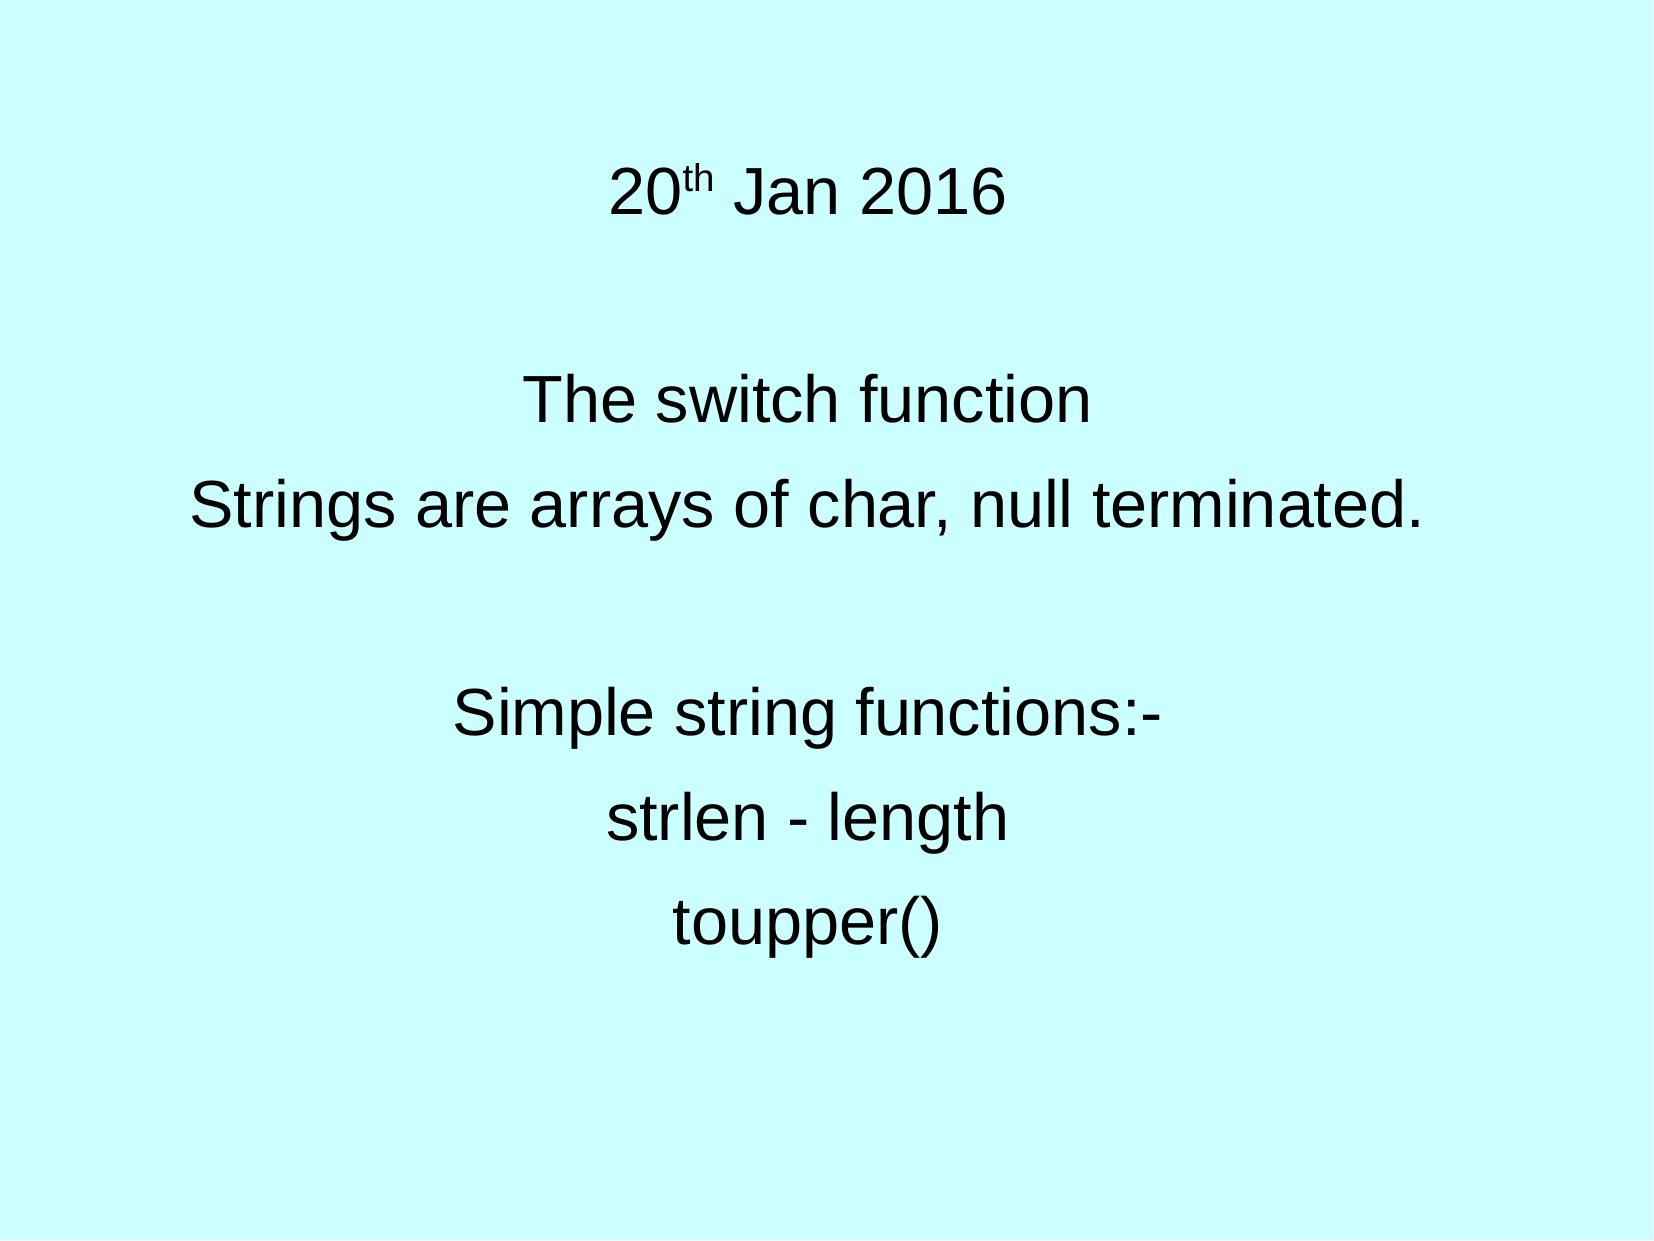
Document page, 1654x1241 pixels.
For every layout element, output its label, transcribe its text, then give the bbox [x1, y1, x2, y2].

list 20th Jan 2016 The switch function Strings are arrays of char, null terminated. Simple string functions:- strlen - length toupper() [80, 49, 1536, 1170]
